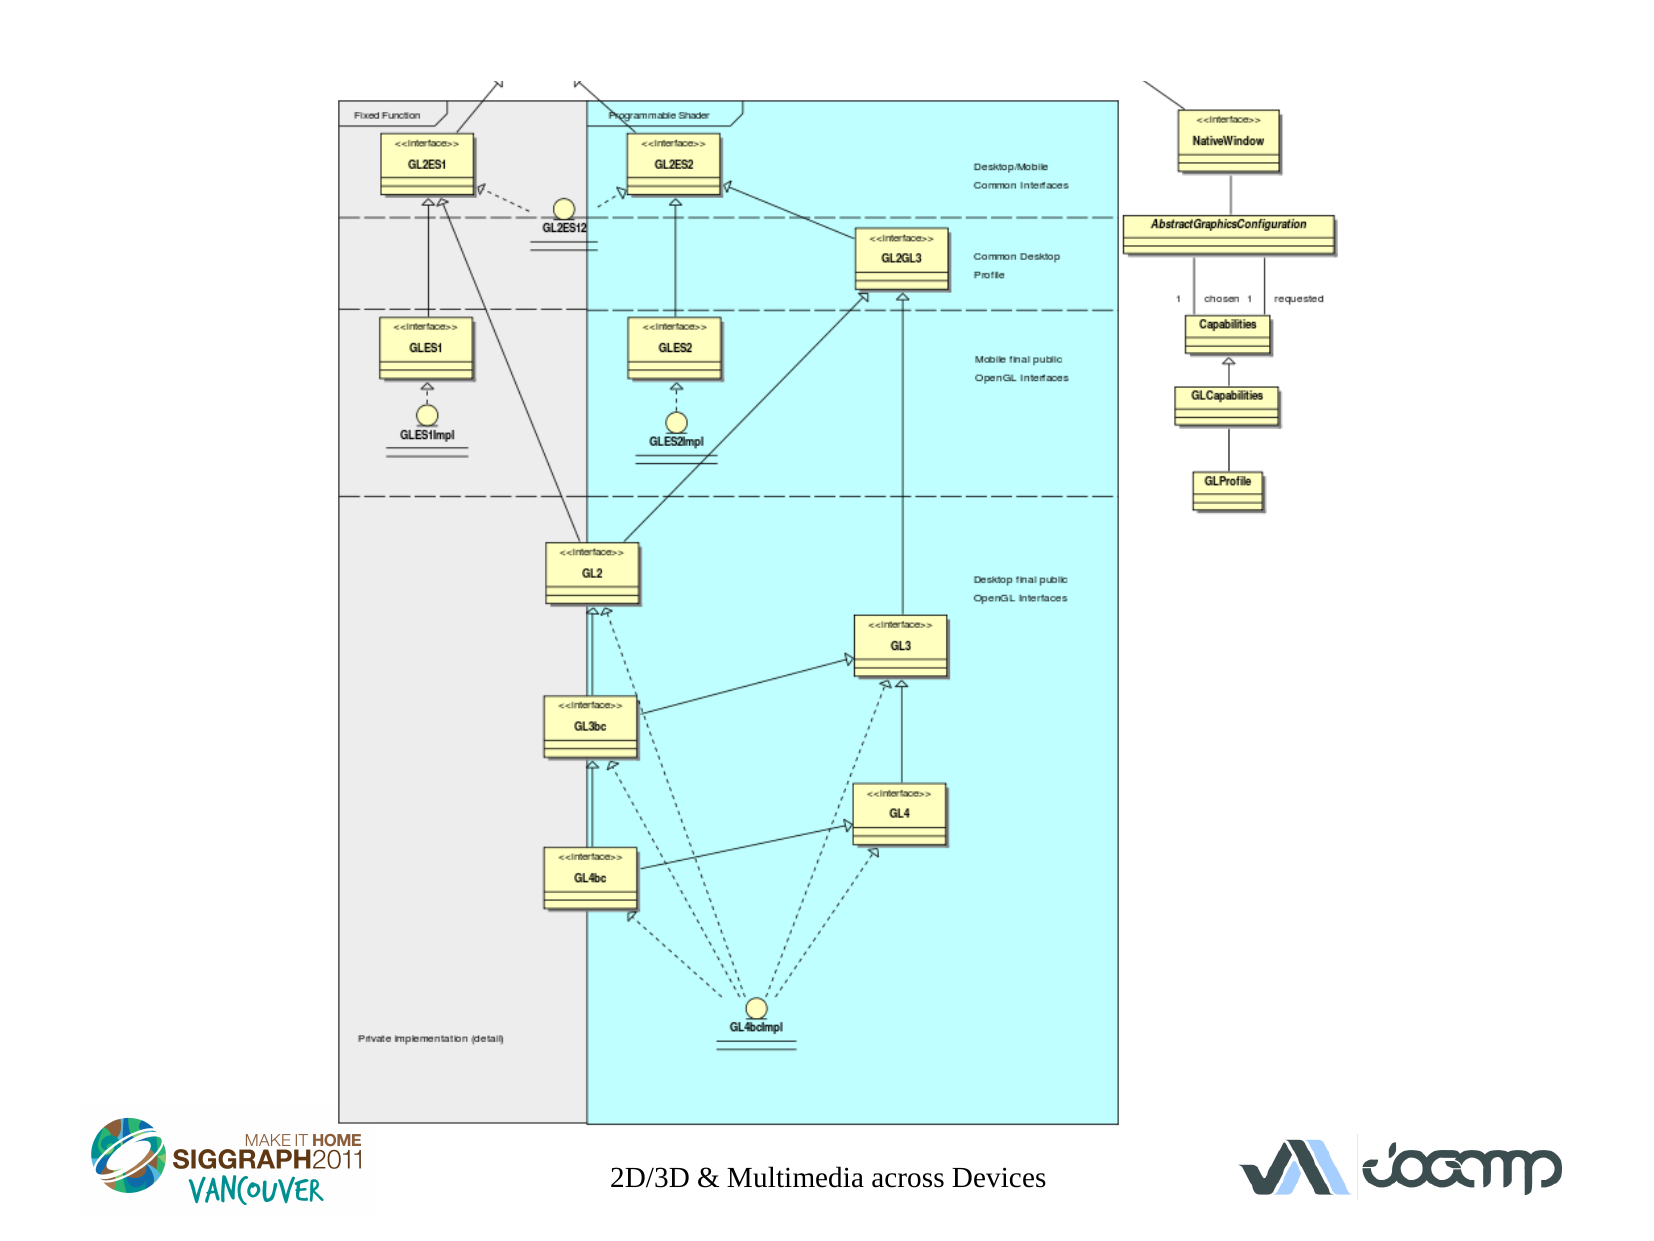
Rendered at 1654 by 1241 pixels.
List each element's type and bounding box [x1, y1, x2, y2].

picture [80, 81, 1562, 1217]
